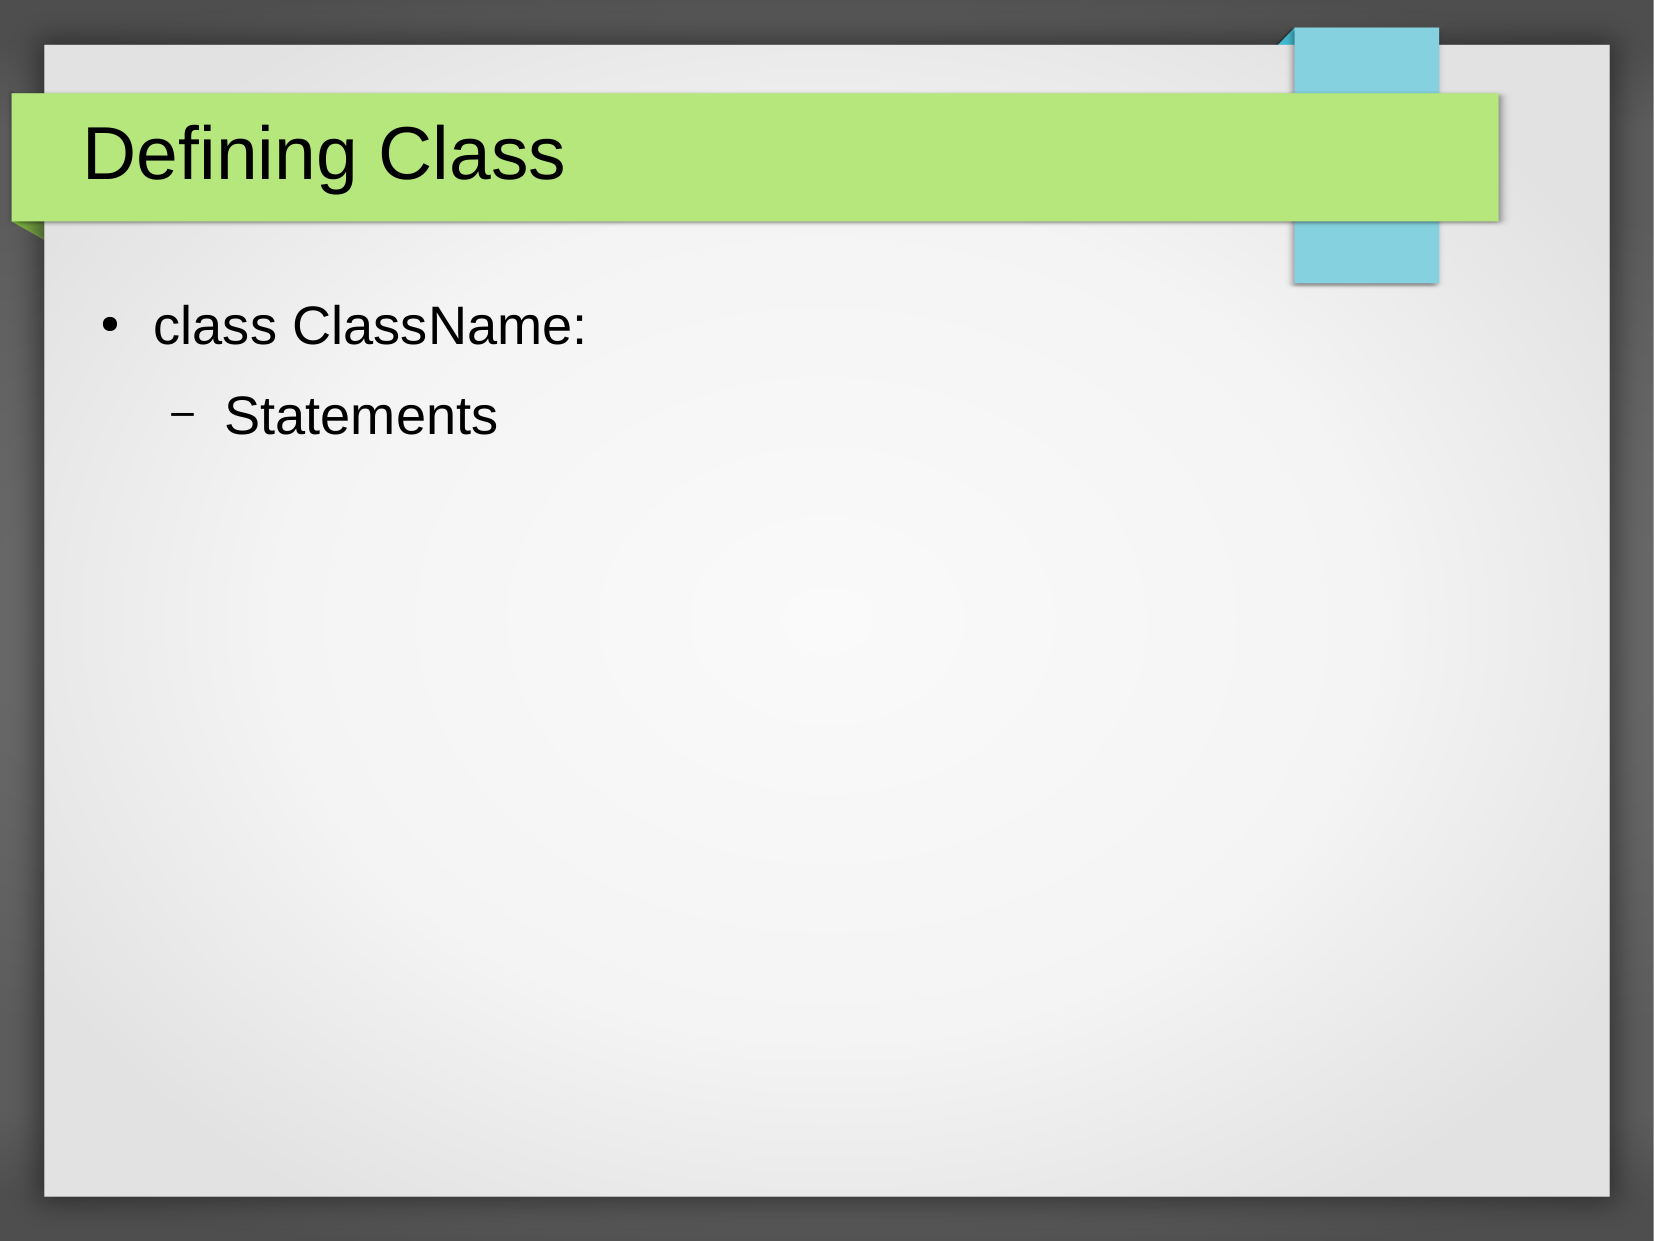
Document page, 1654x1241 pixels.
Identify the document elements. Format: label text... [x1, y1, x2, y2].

list class ClassName: Statements [82, 295, 1571, 1015]
picture [0, 0, 1654, 1241]
title Defining Class [82, 94, 1264, 213]
